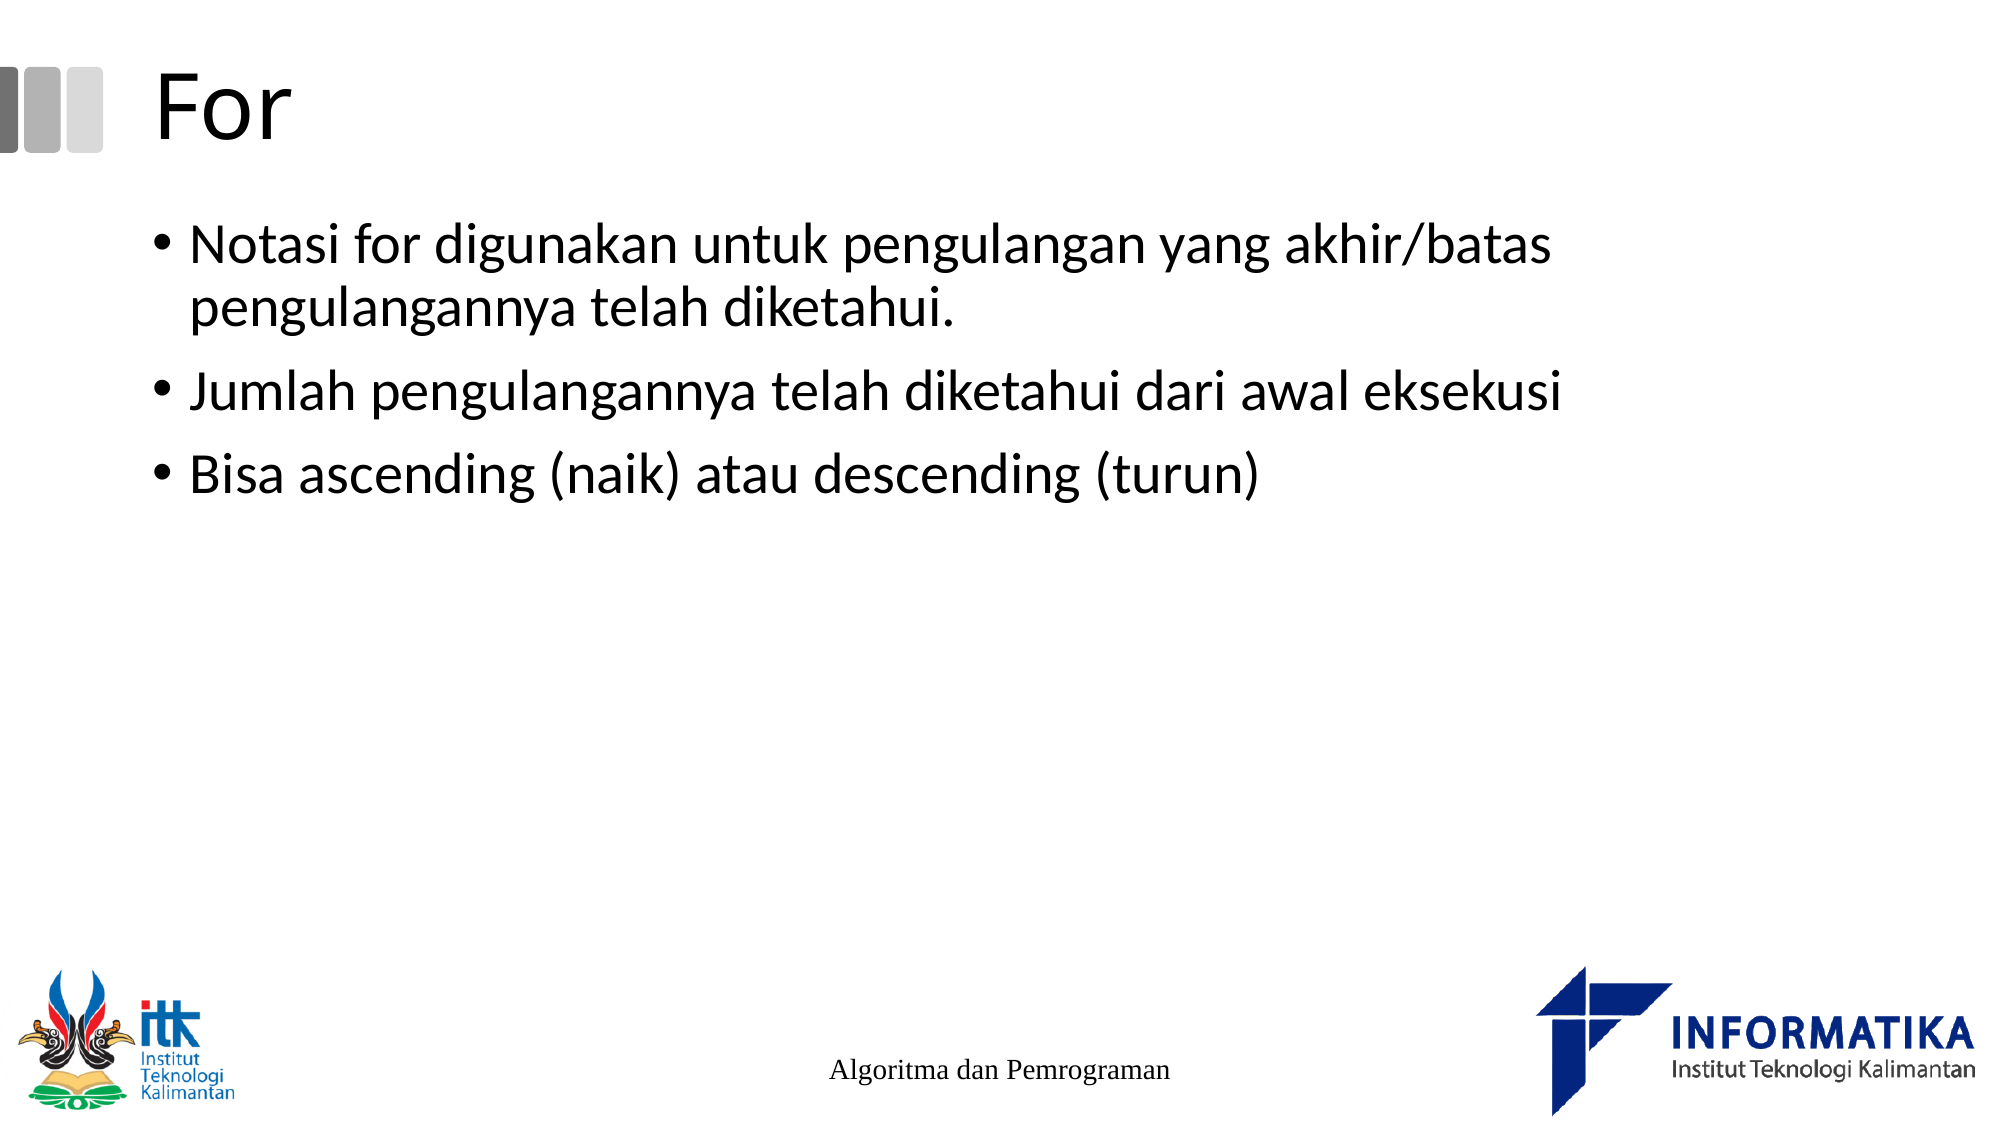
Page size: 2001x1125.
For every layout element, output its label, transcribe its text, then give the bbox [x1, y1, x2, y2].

picture [0, 935, 253, 1125]
title For [137, 1, 1863, 205]
list Notasi for digunakan untuk pengulangan yang akhir/batas pengulangannya telah diketahui. Jumlah pengulangannya telah diketahui dari awal eksekusi Bisa ascending (naik) atau descending (turun) [137, 205, 1863, 920]
picture [1534, 965, 1976, 1118]
